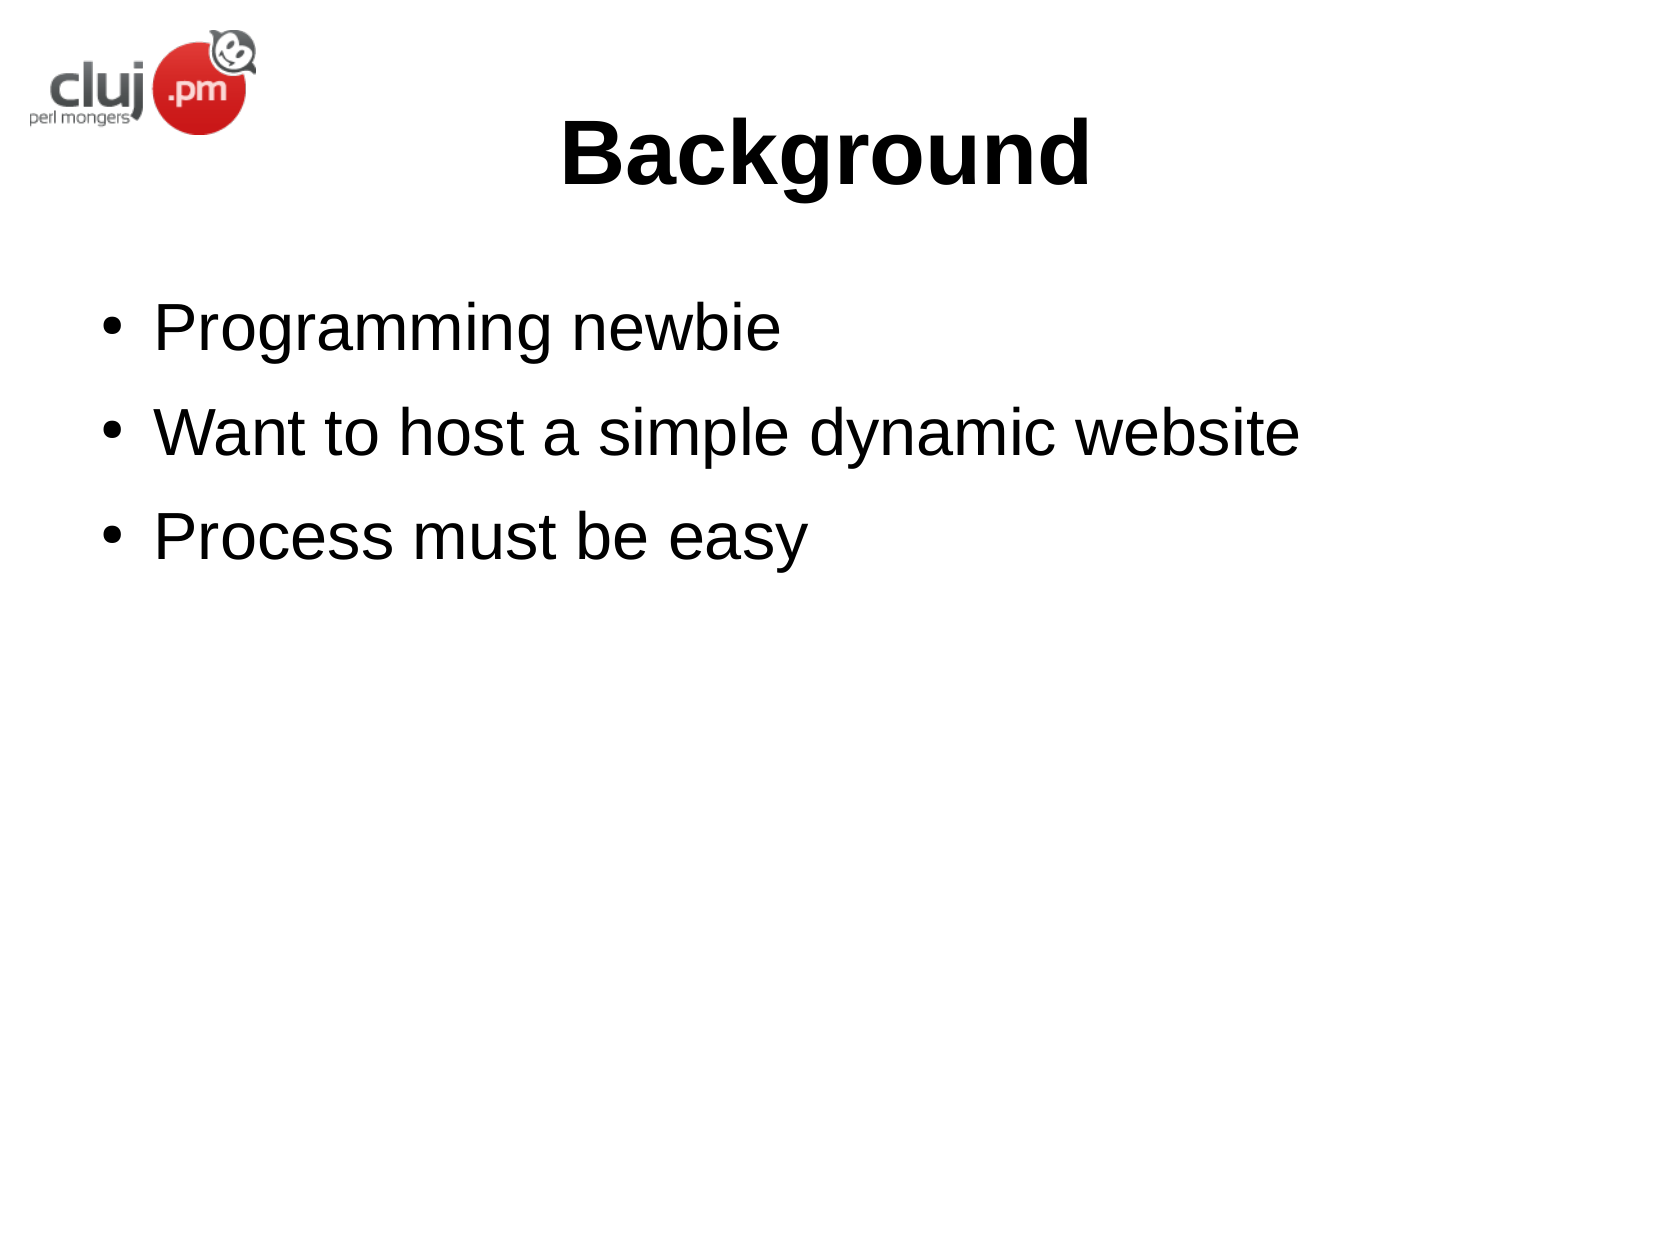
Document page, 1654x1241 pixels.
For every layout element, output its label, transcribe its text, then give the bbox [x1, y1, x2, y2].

title Background [82, 49, 1571, 257]
list Programming newbie Want to host a simple dynamic website Process must be easy [82, 290, 1538, 1010]
picture [30, 30, 256, 135]
